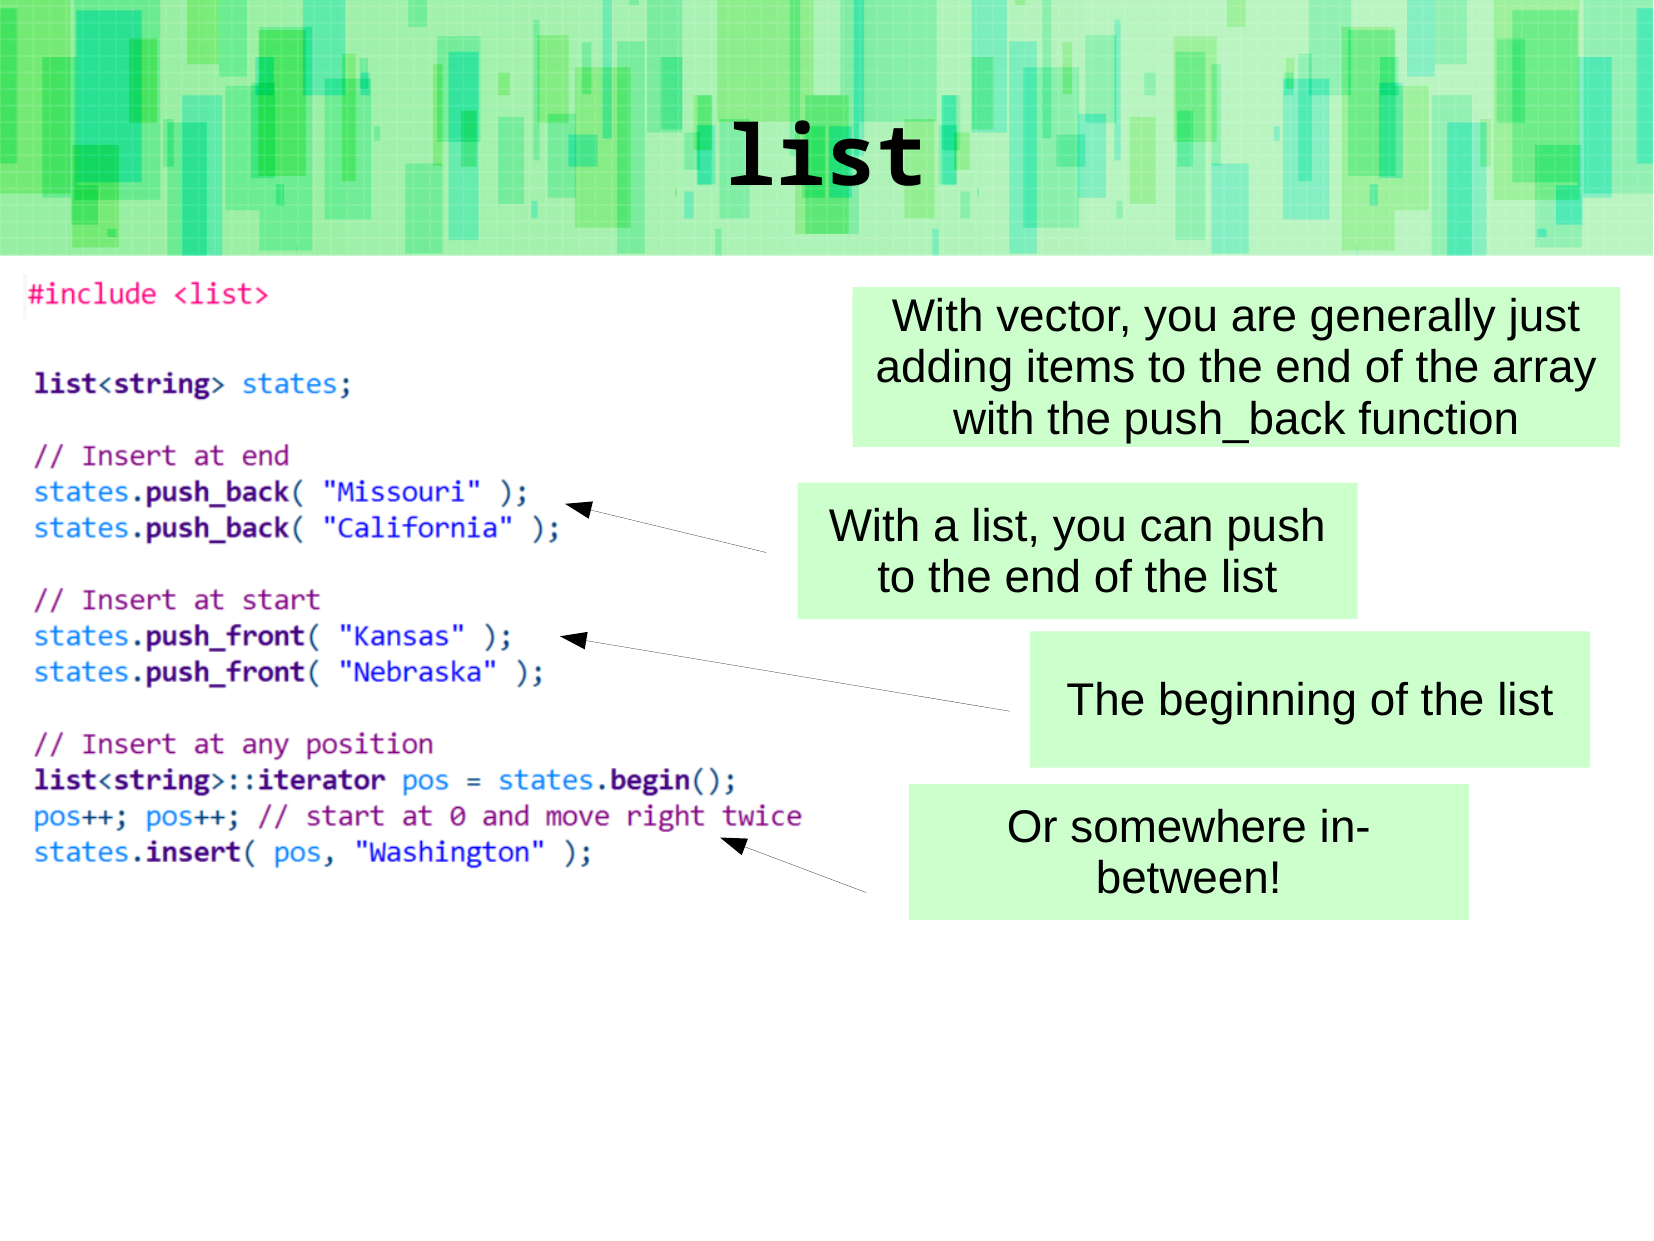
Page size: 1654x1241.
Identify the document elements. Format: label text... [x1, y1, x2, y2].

title list [82, 49, 1571, 257]
text_box With a list, you can push to the end of the list [797, 482, 1358, 619]
text_box The beginning of the list [1030, 631, 1591, 768]
text_box With vector, you are generally just adding items to the end of the array with the push_back function [852, 287, 1621, 447]
text_box Or somewhere in-between! [908, 783, 1469, 921]
picture [0, 0, 1654, 1241]
